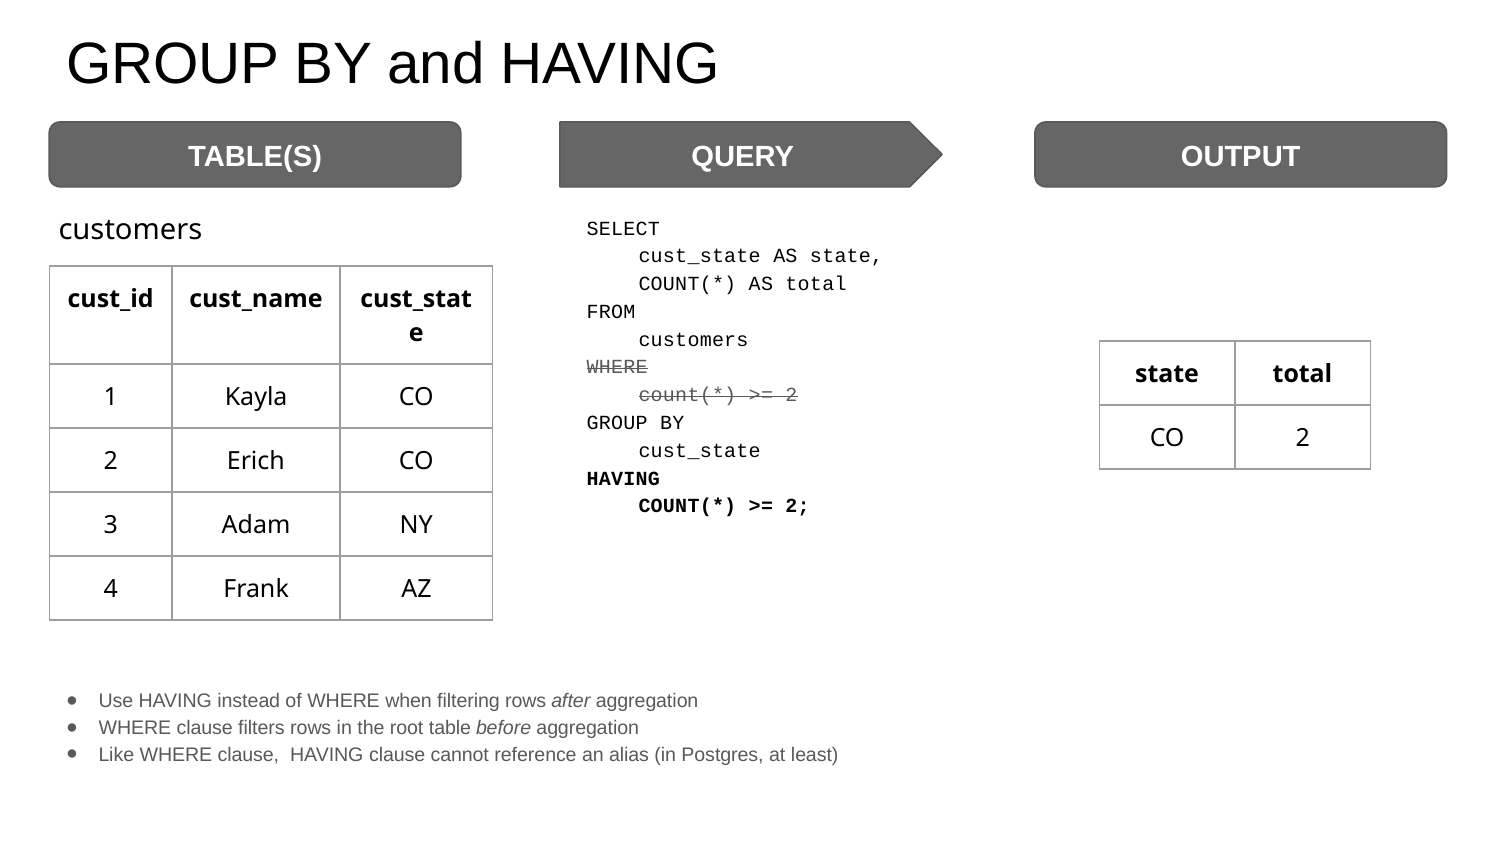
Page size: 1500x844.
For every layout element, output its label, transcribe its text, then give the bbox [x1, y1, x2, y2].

table_cell 2 [1236, 406, 1370, 468]
text_box TABLE(S) [49, 121, 461, 187]
table_header cust_state [341, 267, 492, 363]
table_cell CO [1100, 406, 1234, 468]
table_cell NY [341, 493, 492, 555]
table_cell 4 [50, 557, 171, 619]
table_cell CO [341, 365, 492, 427]
table_cell AZ [341, 557, 492, 619]
table_cell CO [341, 429, 492, 491]
table_header total [1236, 342, 1370, 404]
table_cell 1 [50, 365, 171, 427]
list SELECT cust_state AS state, COUNT(*) AS total FROM customers WHERE count(*) >= 2 GROUP BY cust_state HAVING COUNT(*) >= 2; [571, 196, 1094, 534]
table_header cust_id [50, 267, 171, 363]
text_box customers [43, 194, 280, 260]
table_header cust_name [173, 267, 339, 363]
table_cell Frank [173, 557, 339, 619]
table_header state [1100, 342, 1234, 404]
table_cell 2 [50, 429, 171, 491]
table_cell 3 [50, 493, 171, 555]
table_cell Erich [173, 429, 339, 491]
text_box OUTPUT [1034, 121, 1447, 187]
list Use HAVING instead of WHERE when filtering rows after aggregation WHERE clause filters rows in the root table before aggregation Like WHERE clause, HAVING clause cannot reference an alias (in Postgres, at least) [33, 669, 1500, 781]
table_cell Kayla [173, 365, 339, 427]
table_cell Adam [173, 493, 339, 555]
title GROUP BY and HAVING [51, 10, 1449, 113]
text_box QUERY [559, 121, 943, 187]
